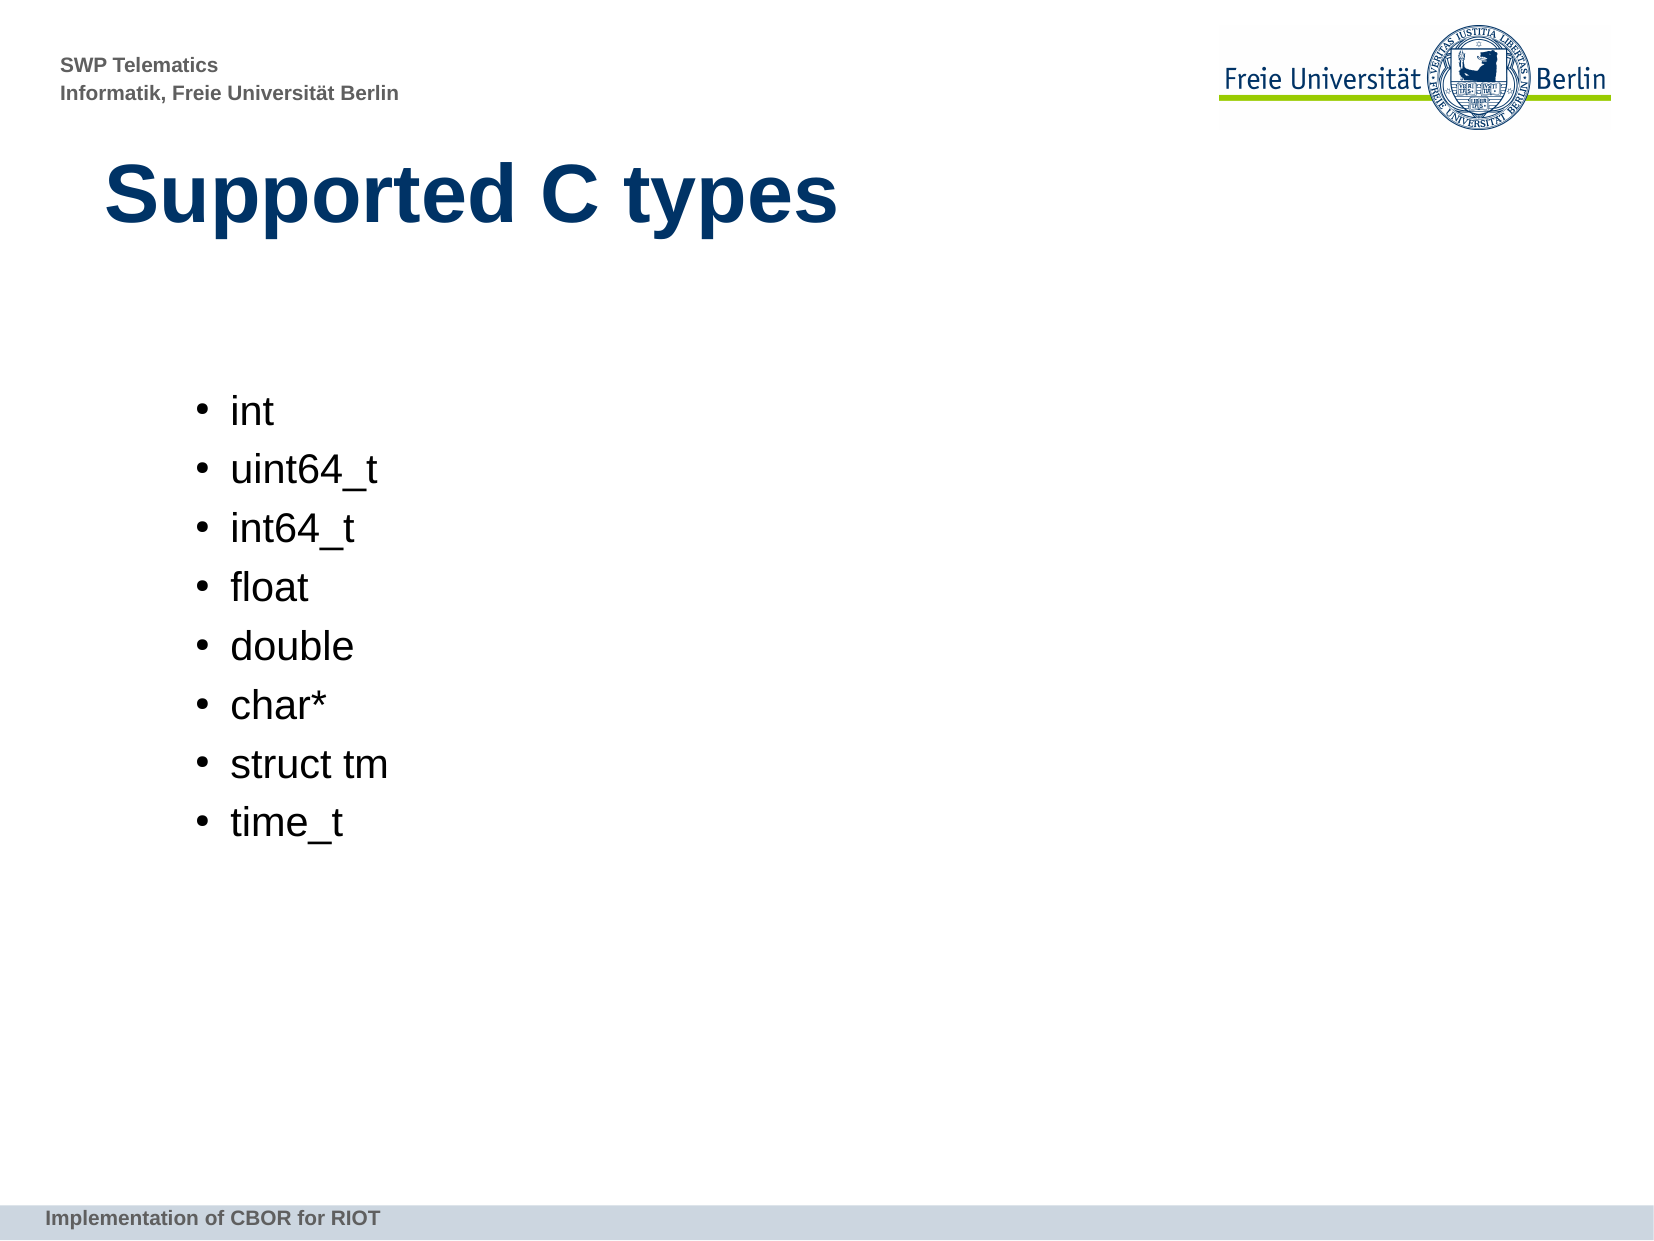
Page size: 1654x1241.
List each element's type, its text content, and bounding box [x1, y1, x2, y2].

list int uint64_t int64_t float double char* struct tm time_t [195, 270, 1609, 1126]
picture [1219, 25, 1611, 130]
title Supported C types [45, 147, 1609, 260]
